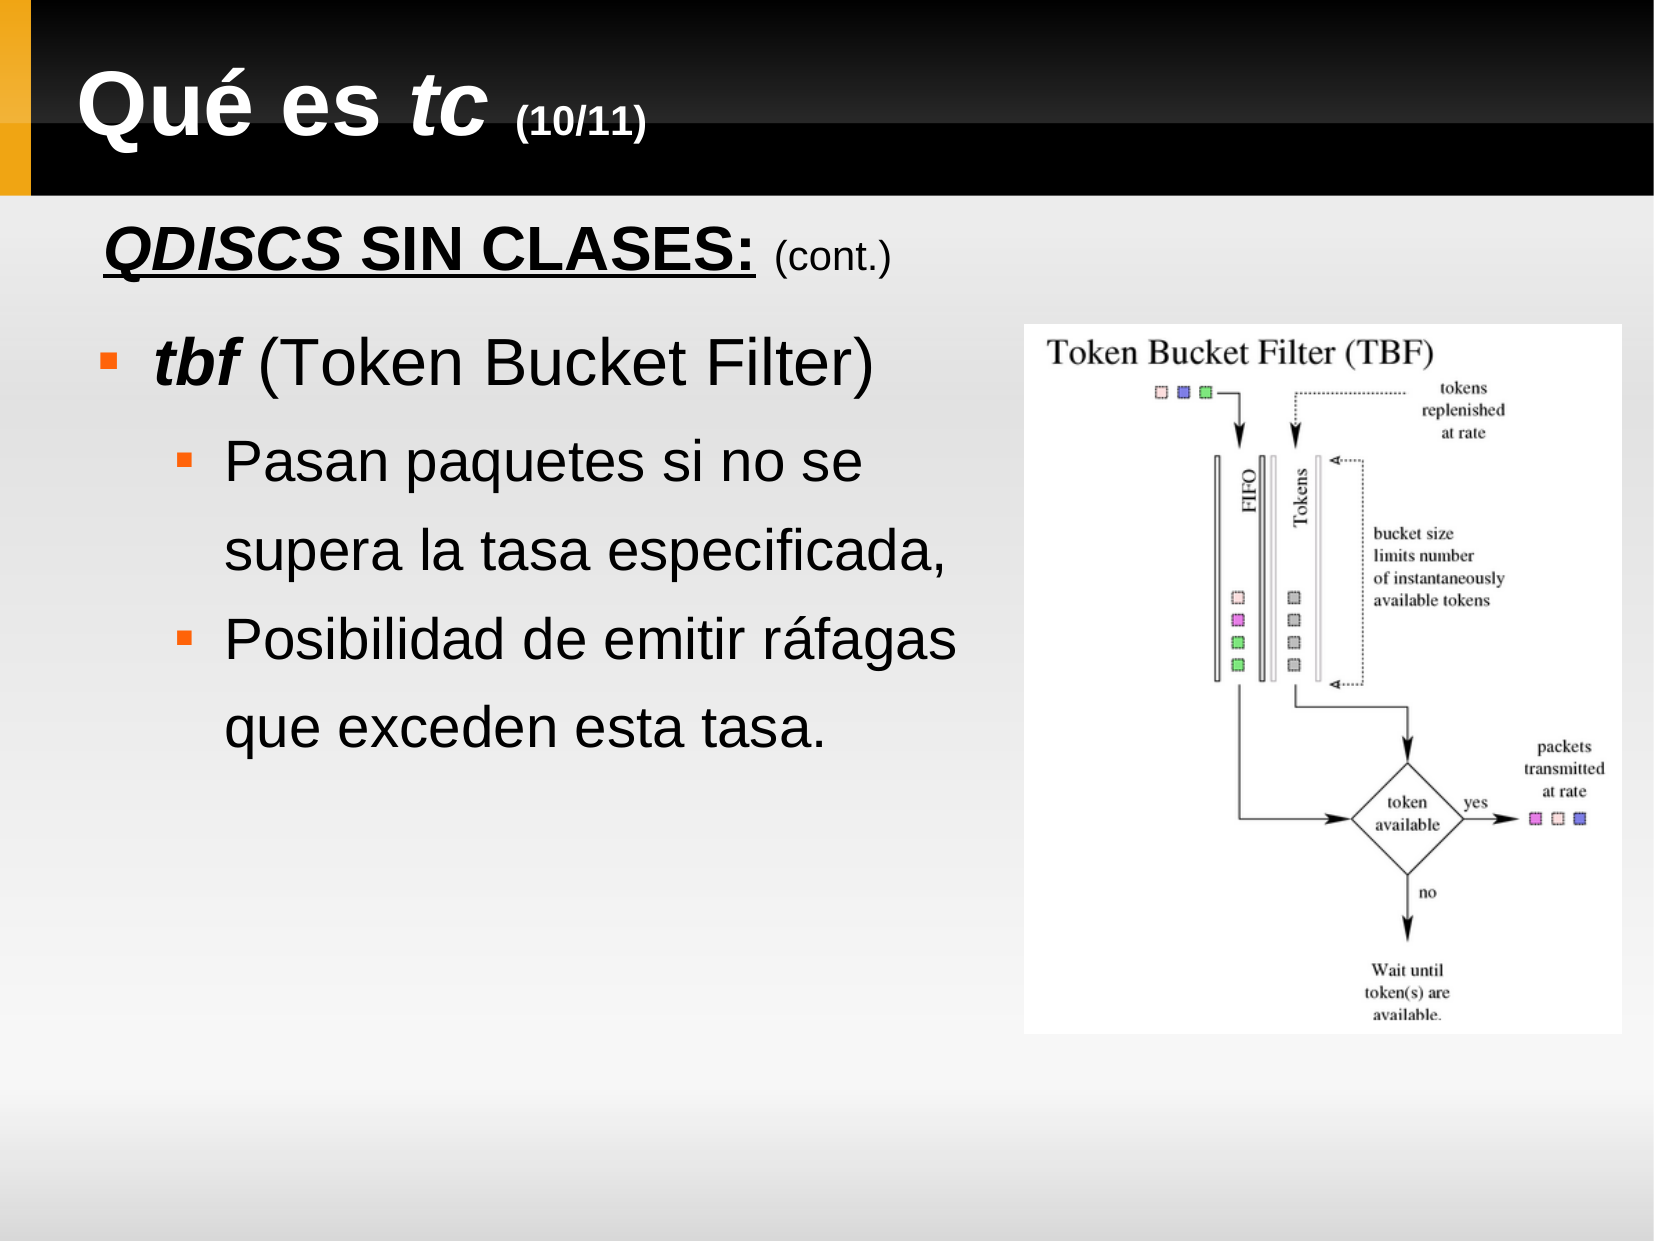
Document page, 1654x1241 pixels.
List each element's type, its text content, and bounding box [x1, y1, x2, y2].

title Qué es tc (10/11) [76, 0, 1565, 208]
list tbf (Token Bucket Filter) Pasan paquetes si no se supera la tasa especificada, Posibilidad de emitir ráfagas que exceden esta tasa. [82, 324, 1571, 1094]
text_box QDISCS SIN CLASES: (cont.) [88, 206, 1152, 292]
picture [0, 0, 1654, 1241]
